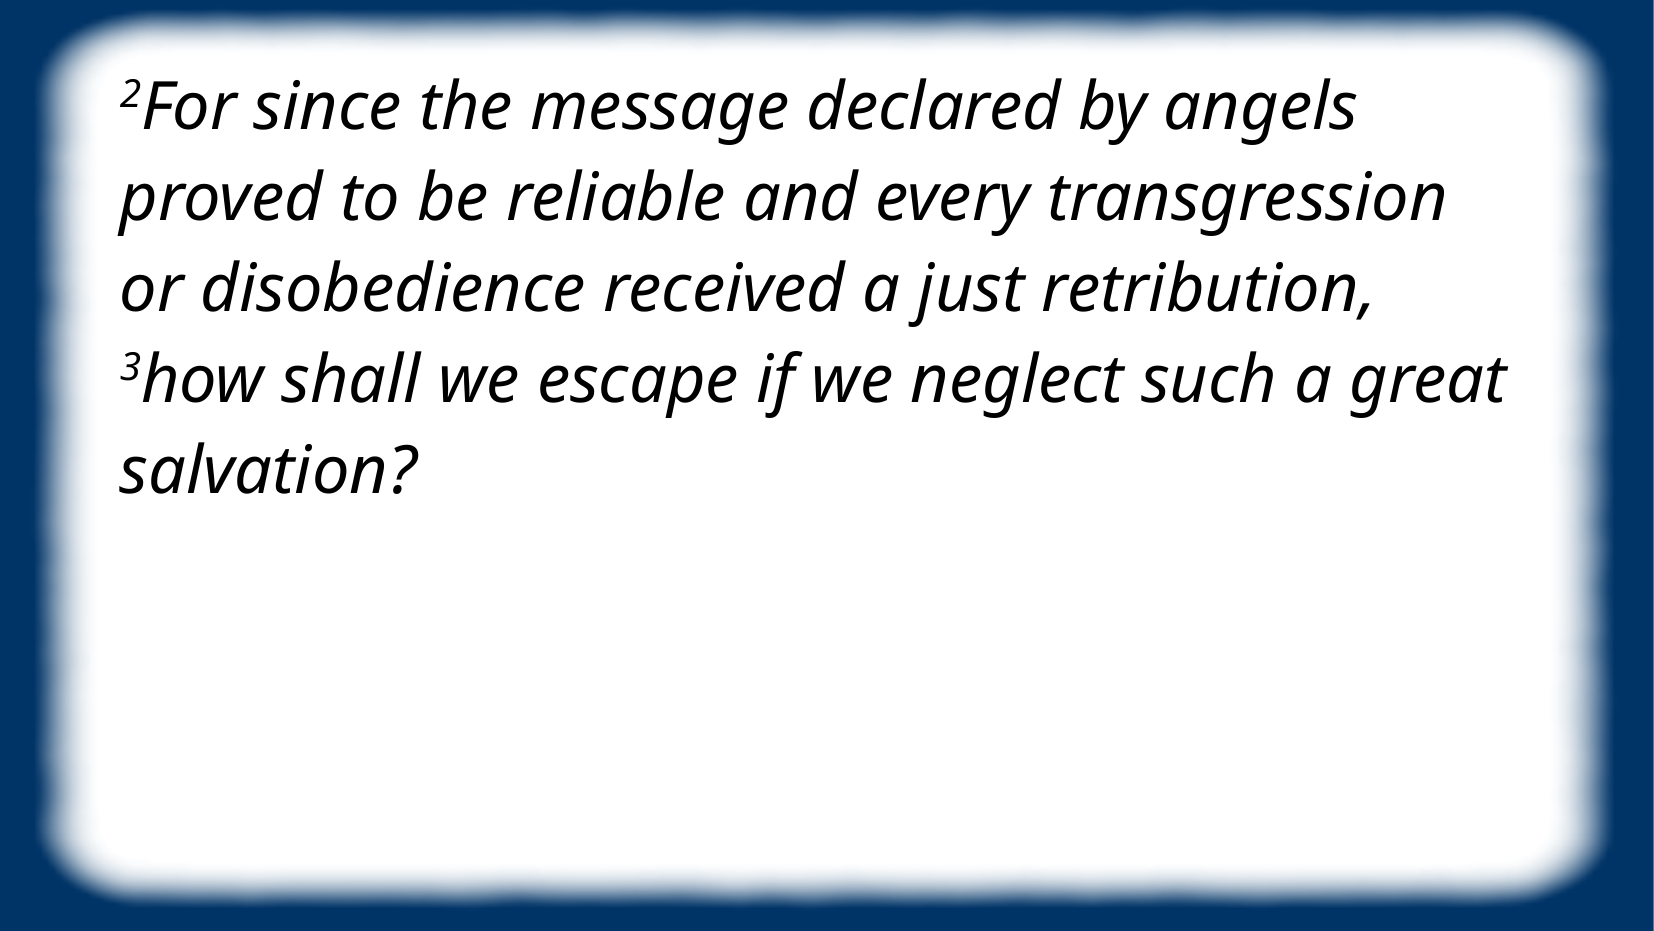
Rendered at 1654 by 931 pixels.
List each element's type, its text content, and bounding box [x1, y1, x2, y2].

picture [0, 0, 1654, 931]
text_box 2For since the message declared by angels proved to be reliable and every transgression or disobedience received a just retribution, 3how shall we escape if we neglect such a great salvation? [105, 51, 1546, 511]
